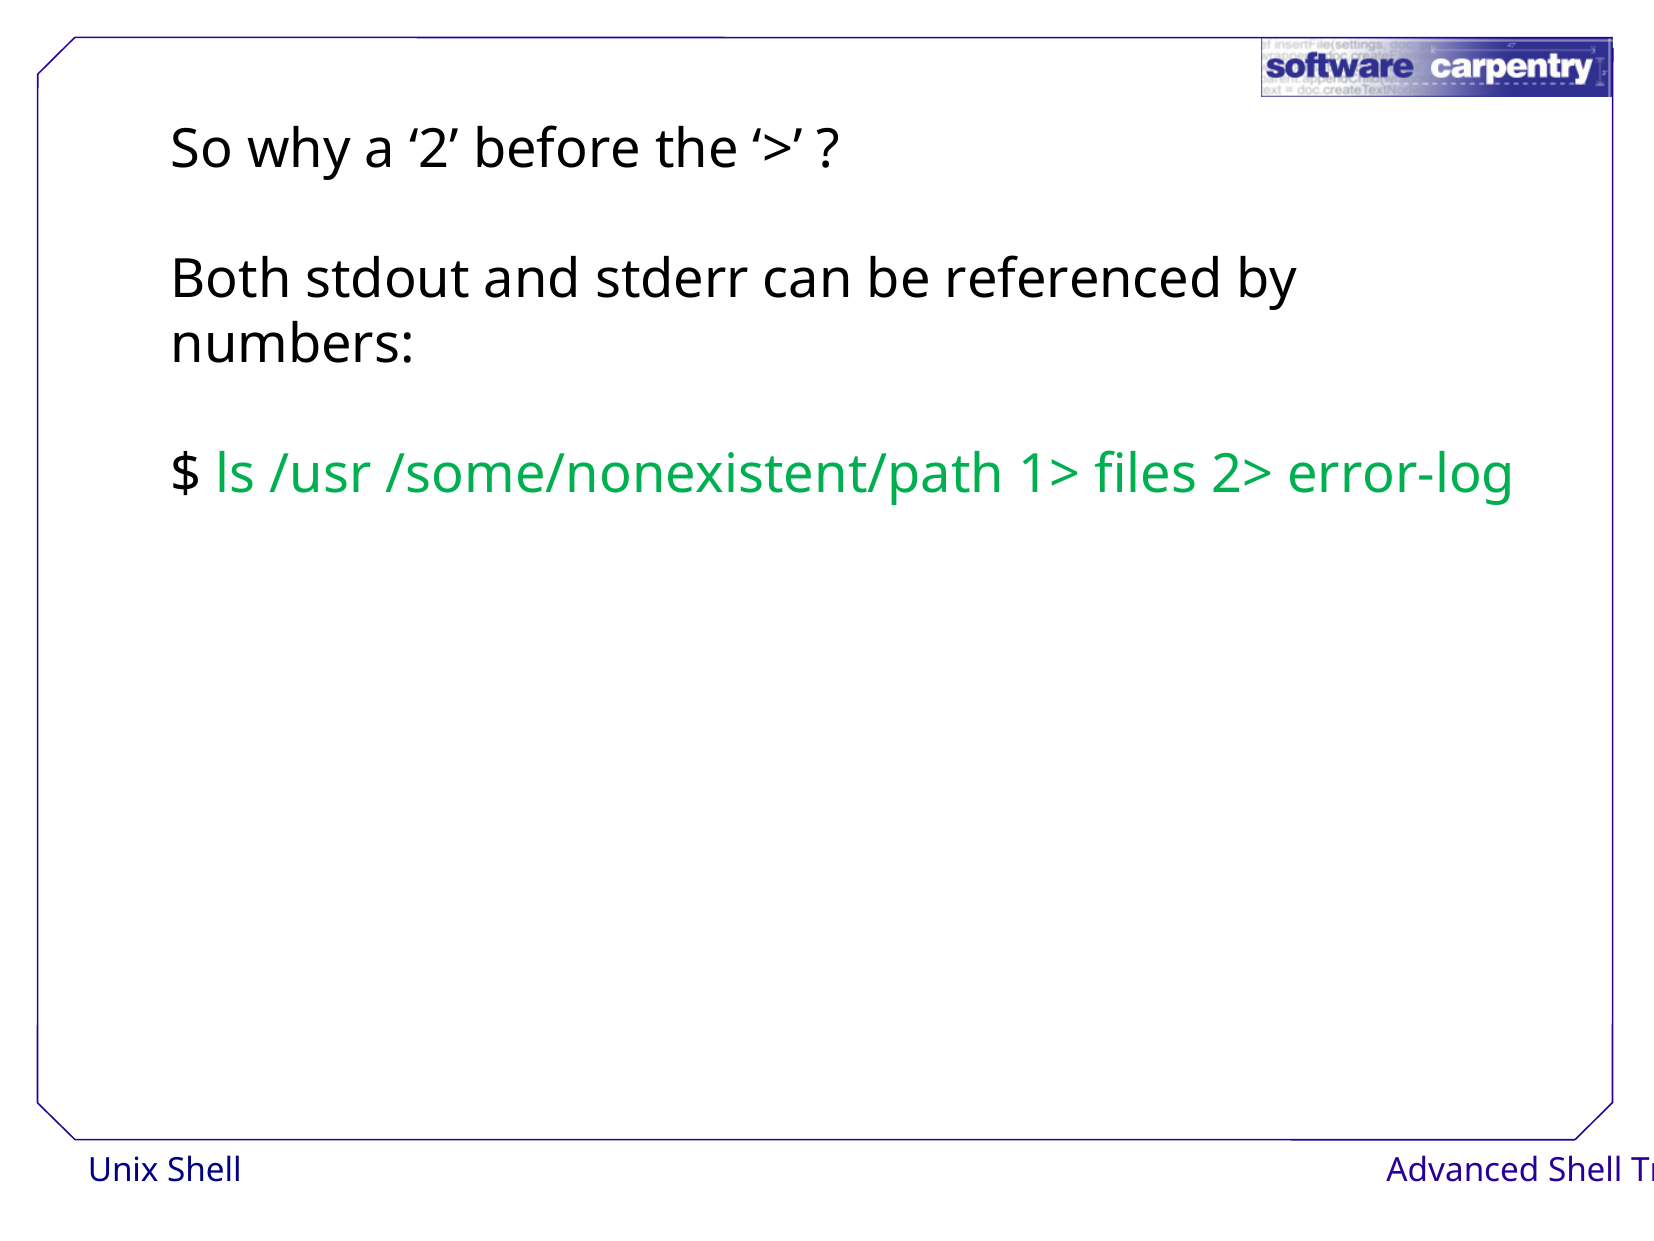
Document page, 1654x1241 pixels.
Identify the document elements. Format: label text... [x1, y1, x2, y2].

text_box So why a ‘2’ before the ‘>’ ? Both stdout and stderr can be referenced by numbers: $ ls /usr /some/nonexistent/path 1> files 2> error-log [155, 105, 1536, 512]
picture [1261, 39, 1613, 97]
